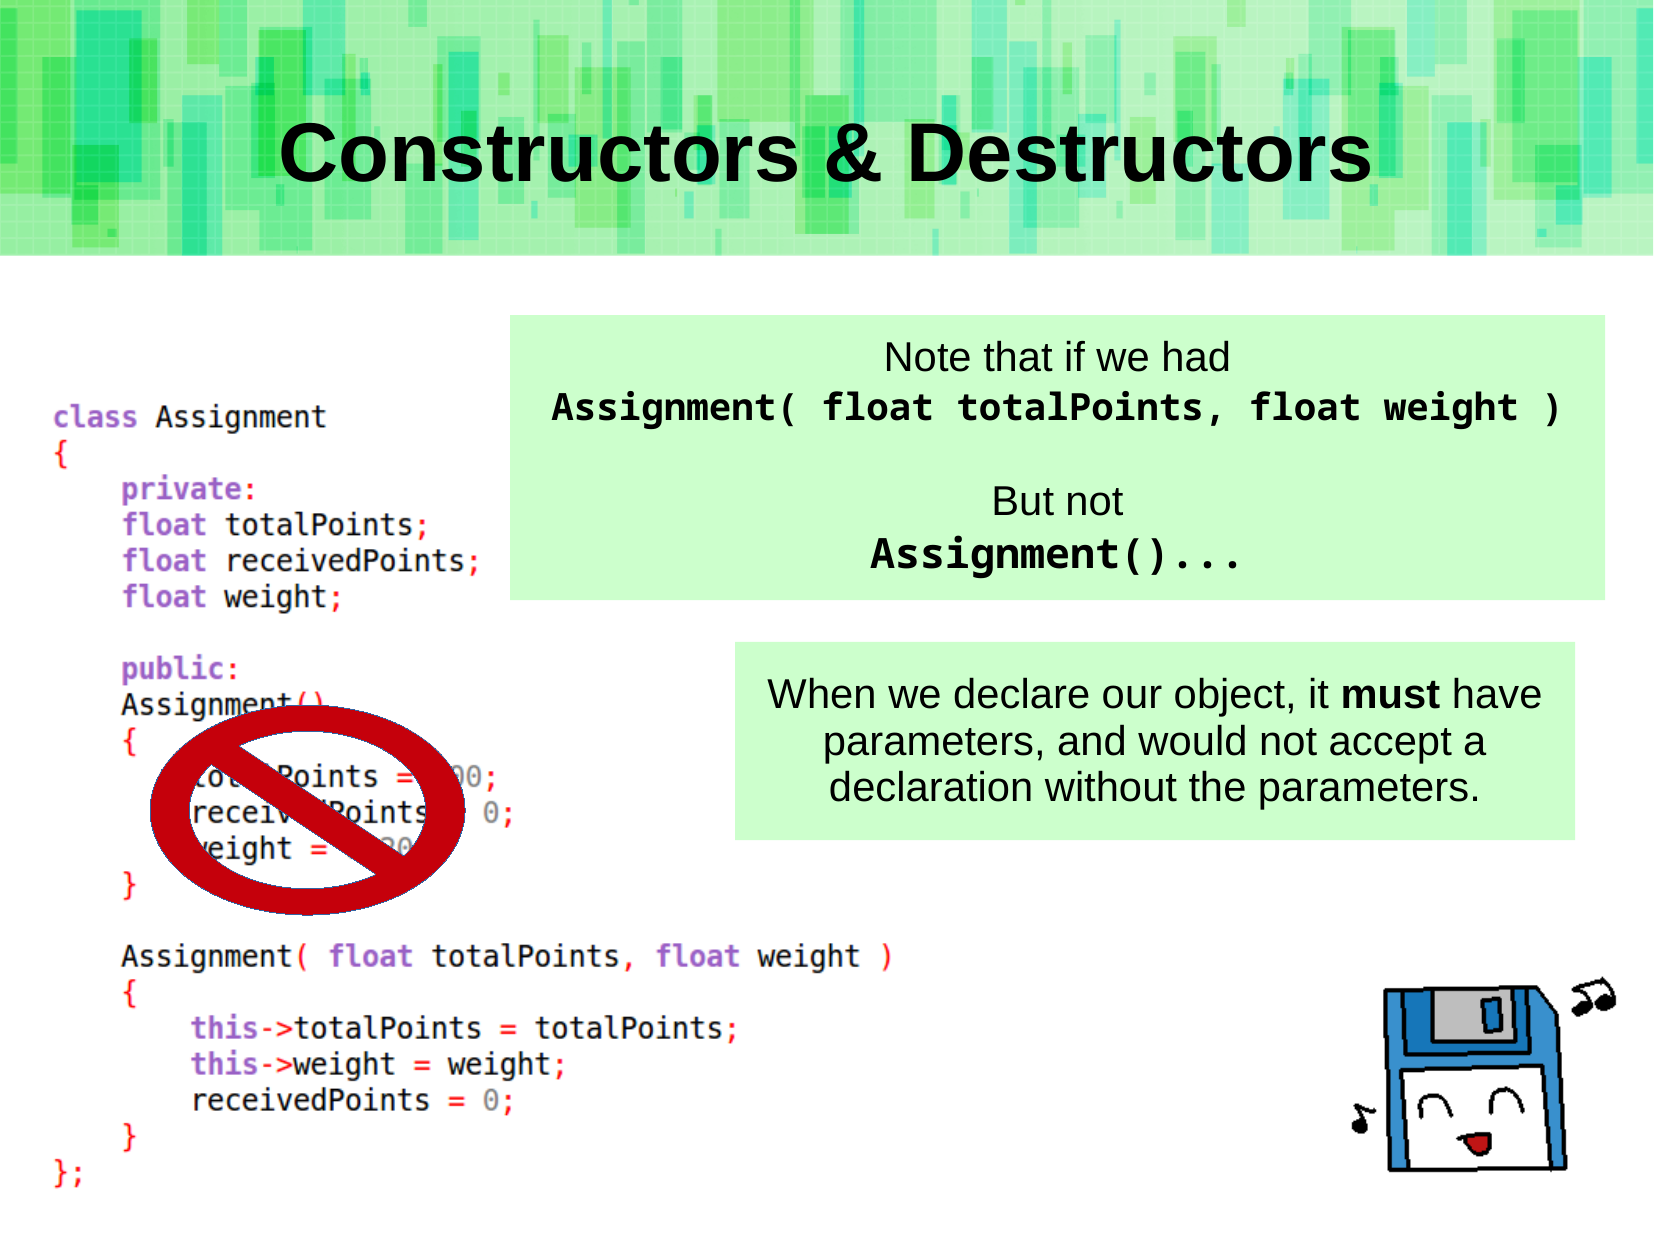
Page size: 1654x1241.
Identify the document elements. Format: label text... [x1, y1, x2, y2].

picture [0, 0, 1654, 1241]
text_box When we declare our object, it must have parameters, and would not accept a declaration without the parameters. [735, 641, 1576, 841]
text_box [150, 705, 466, 916]
title Constructors & Destructors [82, 49, 1571, 257]
text_box Note that if we had Assignment( float totalPoints, float weight ) But not Assignment()... [510, 315, 1606, 601]
